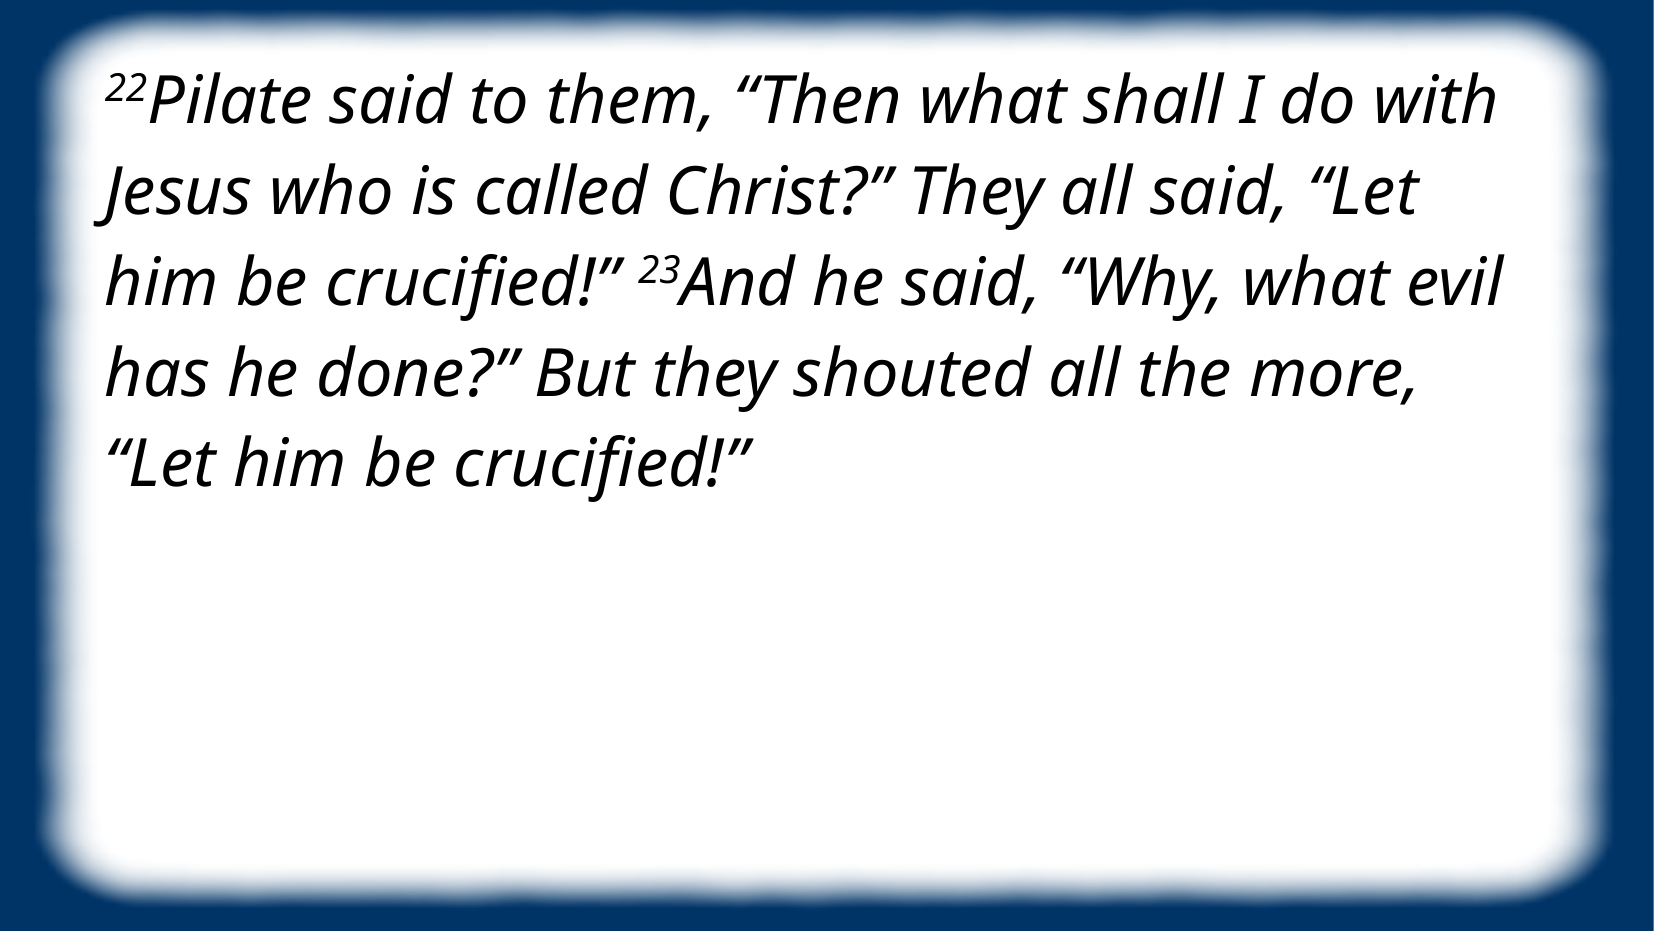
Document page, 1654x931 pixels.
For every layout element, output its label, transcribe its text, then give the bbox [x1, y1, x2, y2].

text_box 22Pilate said to them, “Then what shall I do with Jesus who is called Christ?” They all said, “Let him be crucified!” 23And he said, “Why, what evil has he done?” But they shouted all the more, “Let him be crucified!” [90, 45, 1546, 546]
picture [0, 0, 1654, 931]
